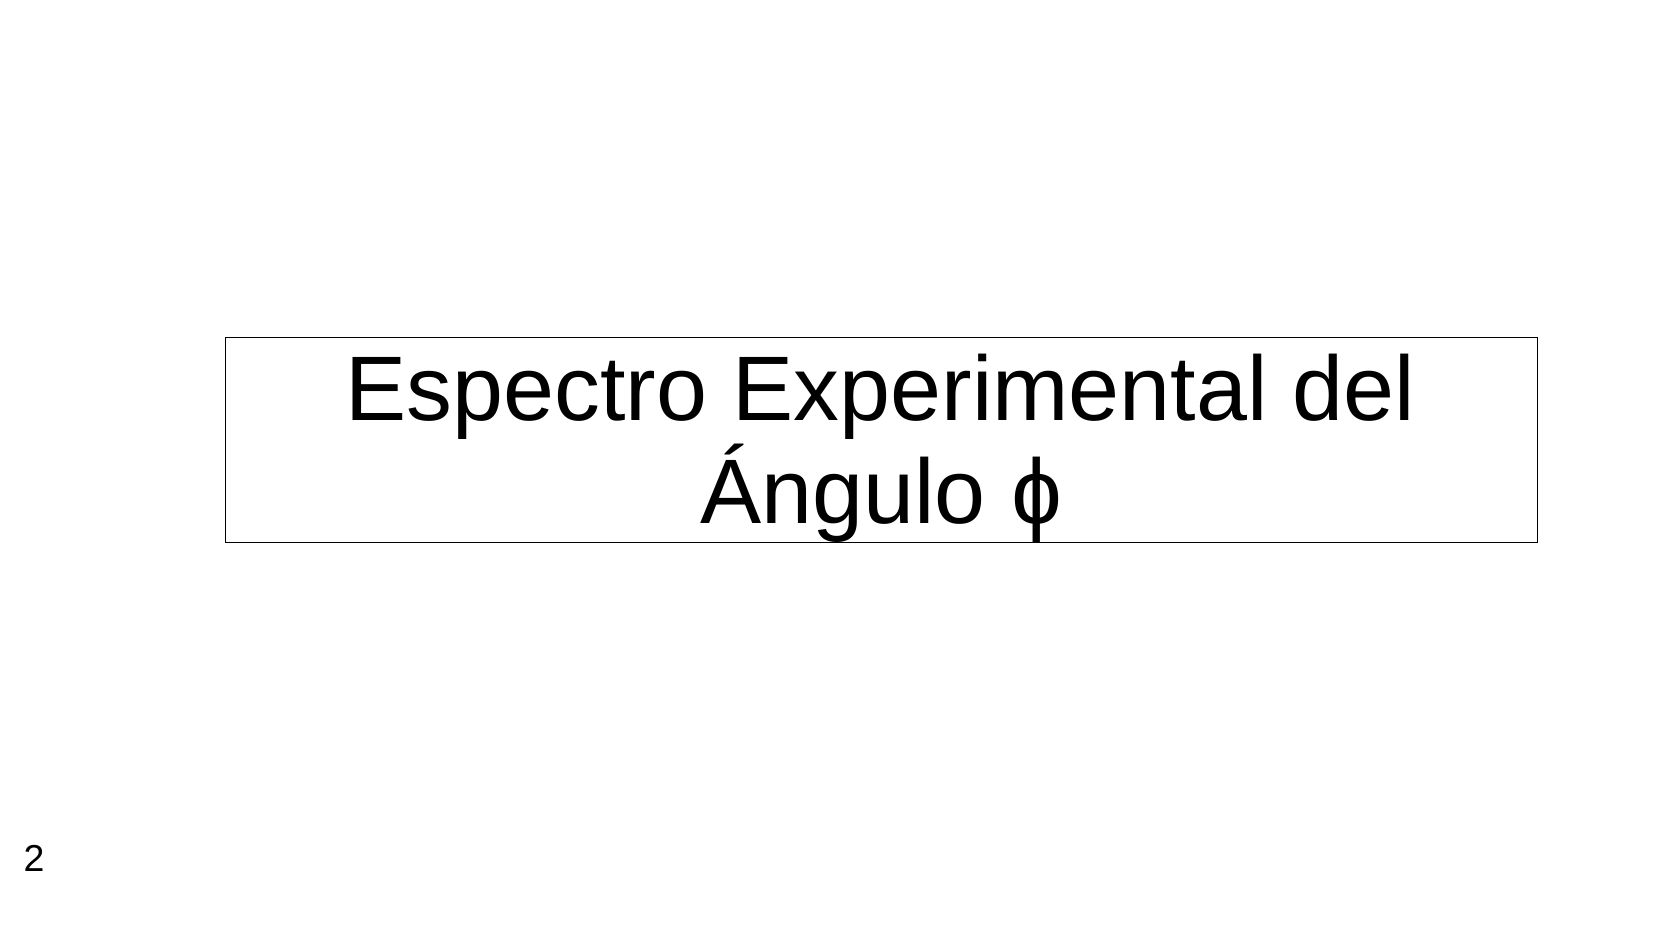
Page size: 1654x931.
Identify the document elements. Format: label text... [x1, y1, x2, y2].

text_box <number> [8, 829, 638, 901]
title Espectro Experimental del Ángulo ɸ [225, 337, 1538, 543]
